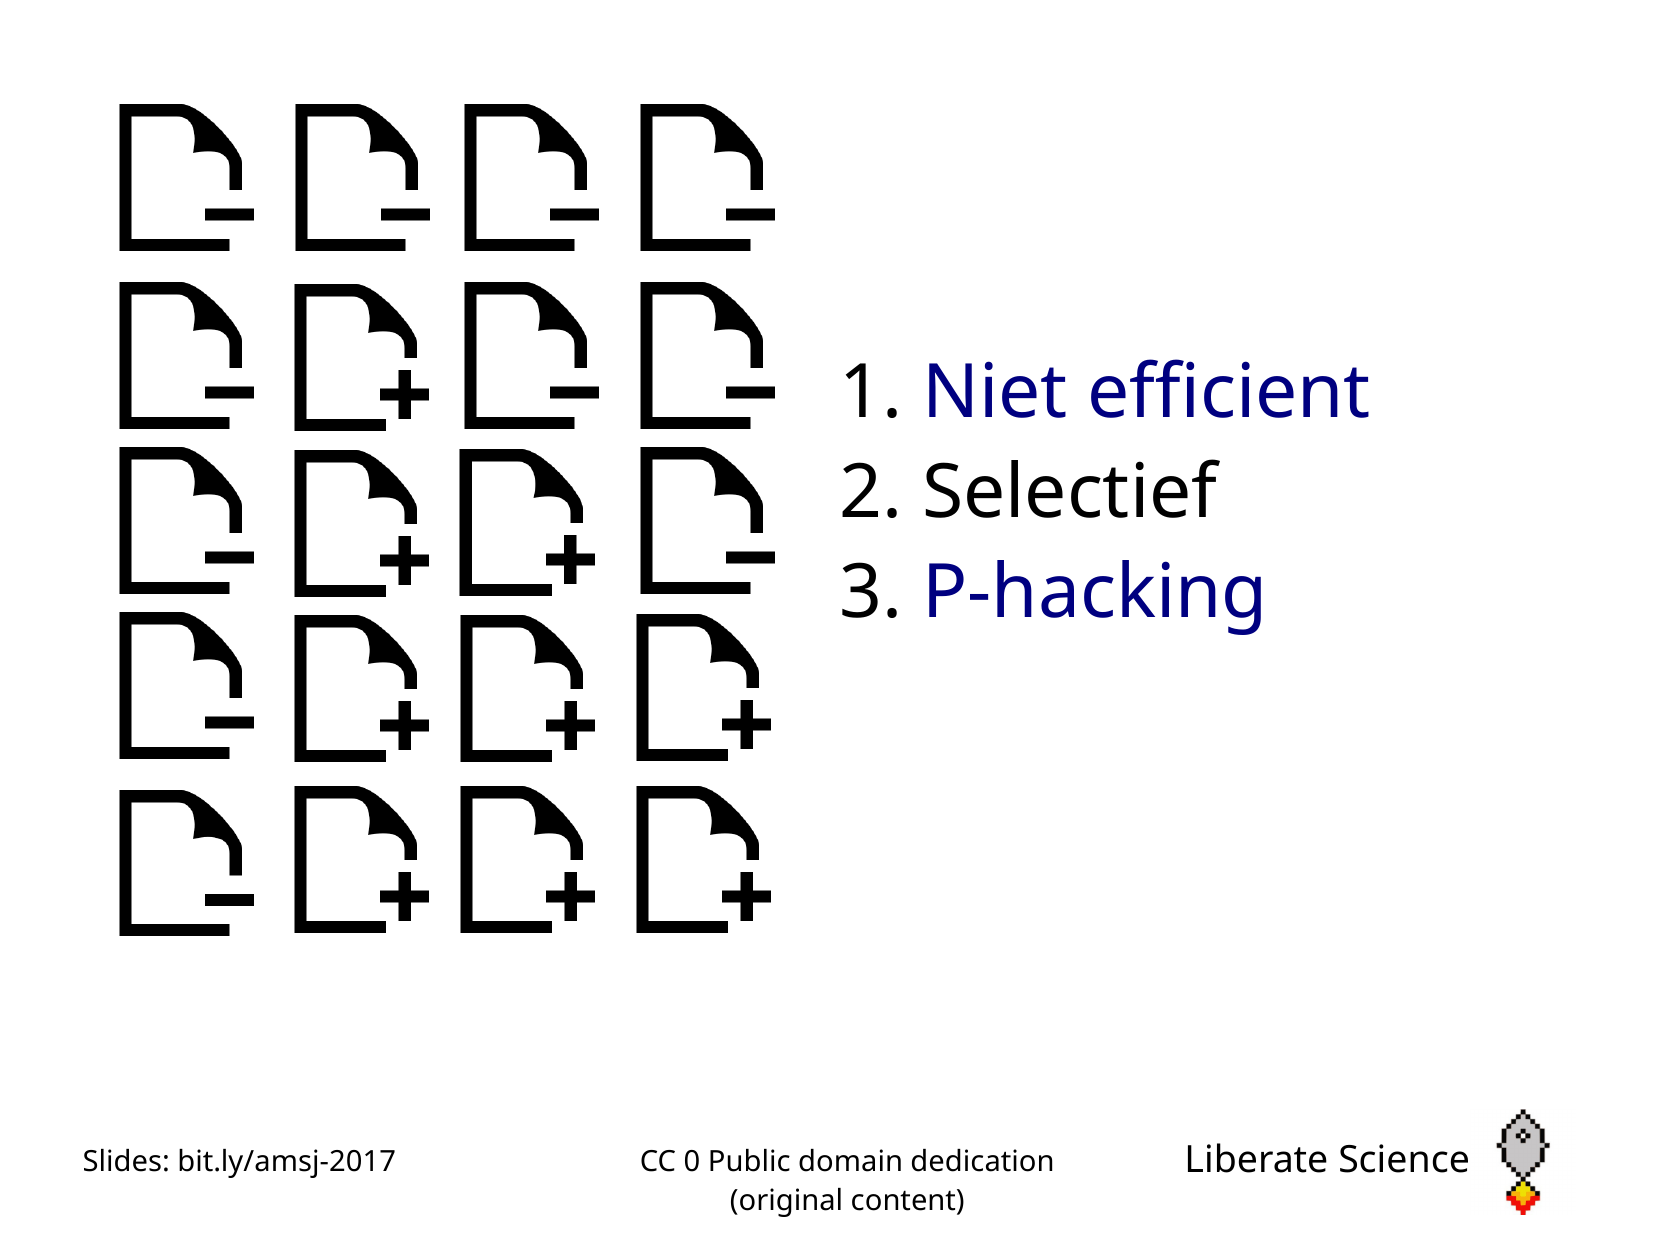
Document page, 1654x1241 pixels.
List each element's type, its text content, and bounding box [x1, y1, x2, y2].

picture [1470, 1109, 1576, 1215]
picture [289, 104, 436, 251]
picture [634, 104, 781, 251]
picture [113, 612, 260, 759]
picture [288, 786, 435, 933]
text_box 2. Selectief [825, 435, 1606, 530]
picture [288, 284, 435, 431]
picture [454, 615, 601, 762]
picture [454, 786, 601, 933]
picture [634, 447, 781, 594]
picture [634, 282, 781, 429]
picture [458, 282, 605, 429]
text_box 3. P-hacking [825, 530, 1606, 635]
picture [453, 449, 601, 597]
picture [458, 104, 605, 251]
picture [113, 282, 260, 429]
text_box 1. Niet efficient [825, 329, 1606, 435]
picture [113, 790, 260, 937]
picture [113, 447, 260, 594]
picture [630, 786, 777, 933]
picture [288, 615, 435, 762]
picture [288, 450, 435, 597]
picture [113, 104, 260, 251]
picture [630, 614, 777, 762]
